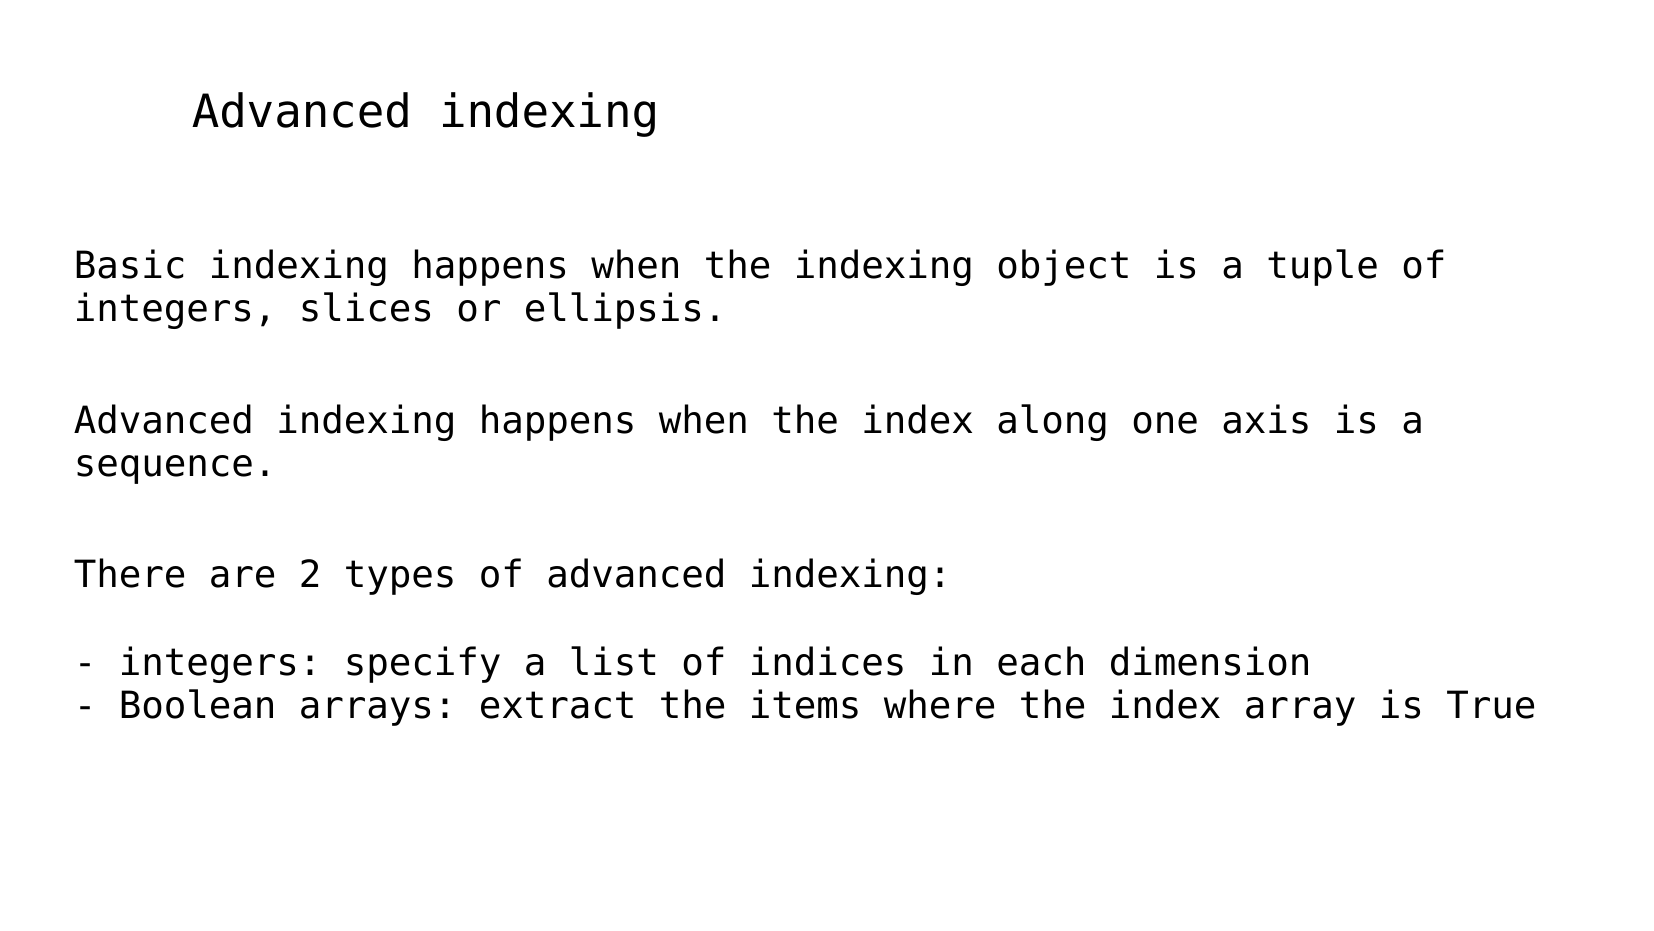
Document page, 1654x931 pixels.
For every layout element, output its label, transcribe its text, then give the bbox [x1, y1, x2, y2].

text_box Advanced indexing [177, 78, 1182, 167]
text_box Basic indexing happens when the indexing object is a tuple of integers, slices or ellipsis. Advanced indexing happens when the index along one axis is a sequence. There are 2 types of advanced indexing: - integers: specify a list of indices in each dimension - Boolean arrays: extract the items where the index array is True [59, 236, 1565, 779]
